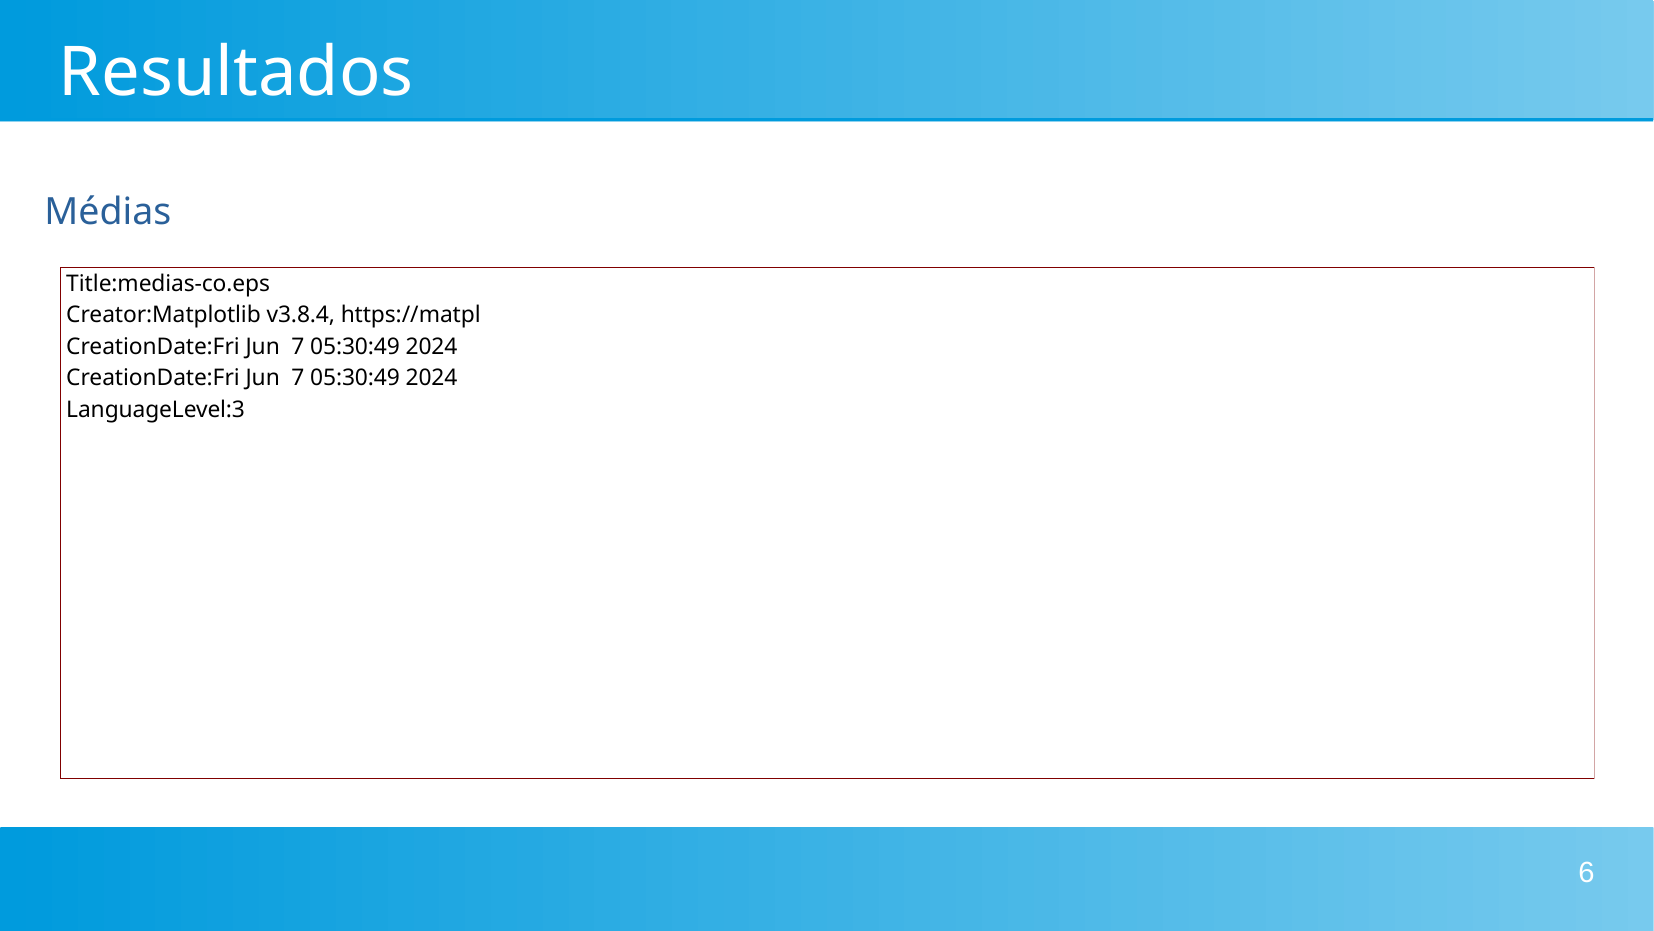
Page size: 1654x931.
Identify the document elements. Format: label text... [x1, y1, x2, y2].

title Resultados [59, 21, 1595, 116]
text_box Médias [29, 177, 186, 244]
picture [59, 265, 1595, 779]
